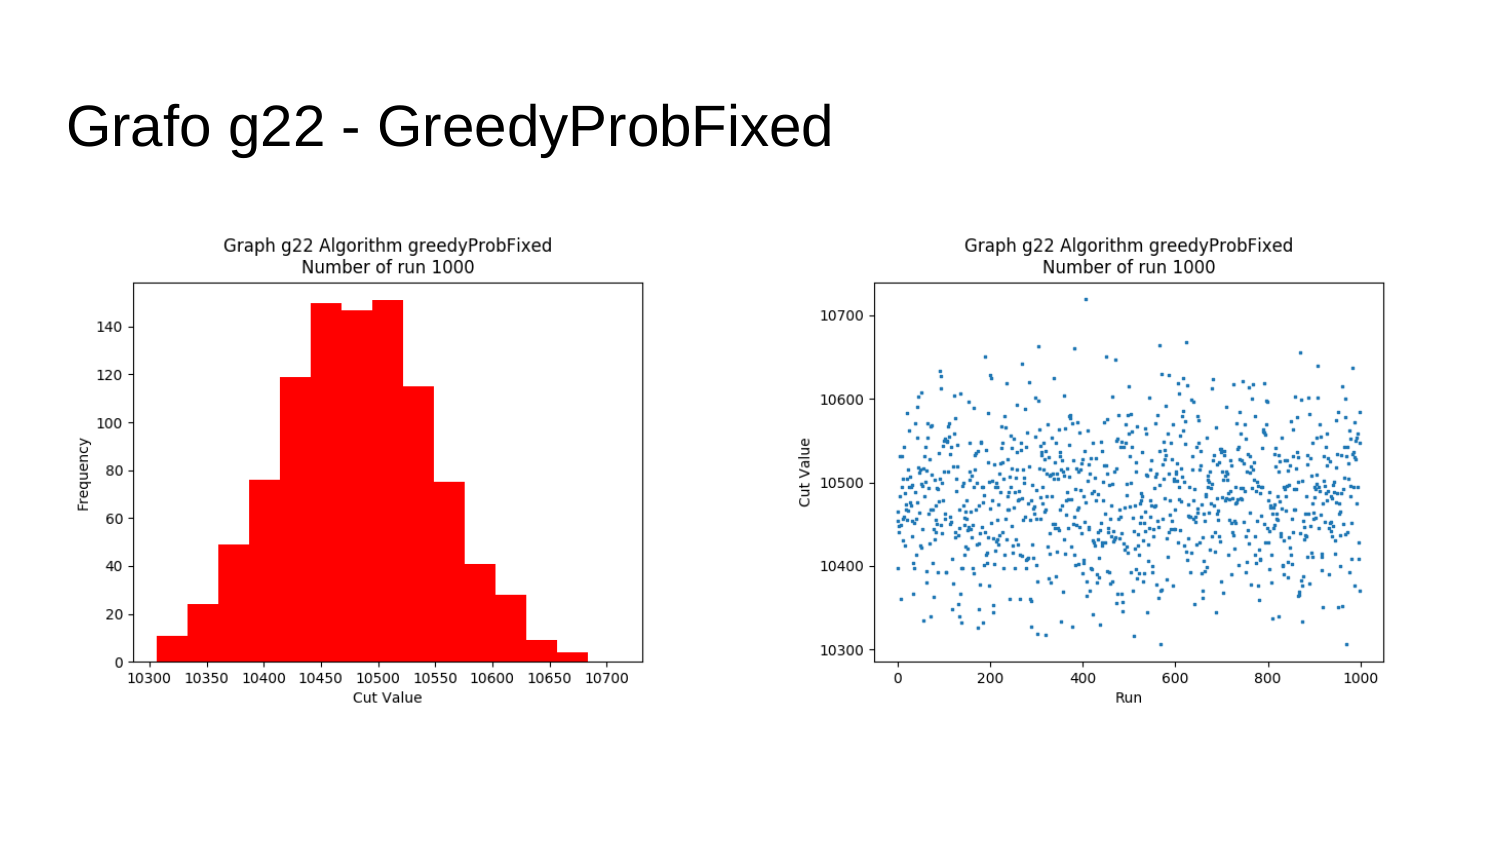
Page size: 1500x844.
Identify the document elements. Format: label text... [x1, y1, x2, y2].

picture [792, 223, 1449, 716]
picture [51, 223, 708, 716]
title Grafo g22 - GreedyProbFixed [51, 72, 1449, 167]
